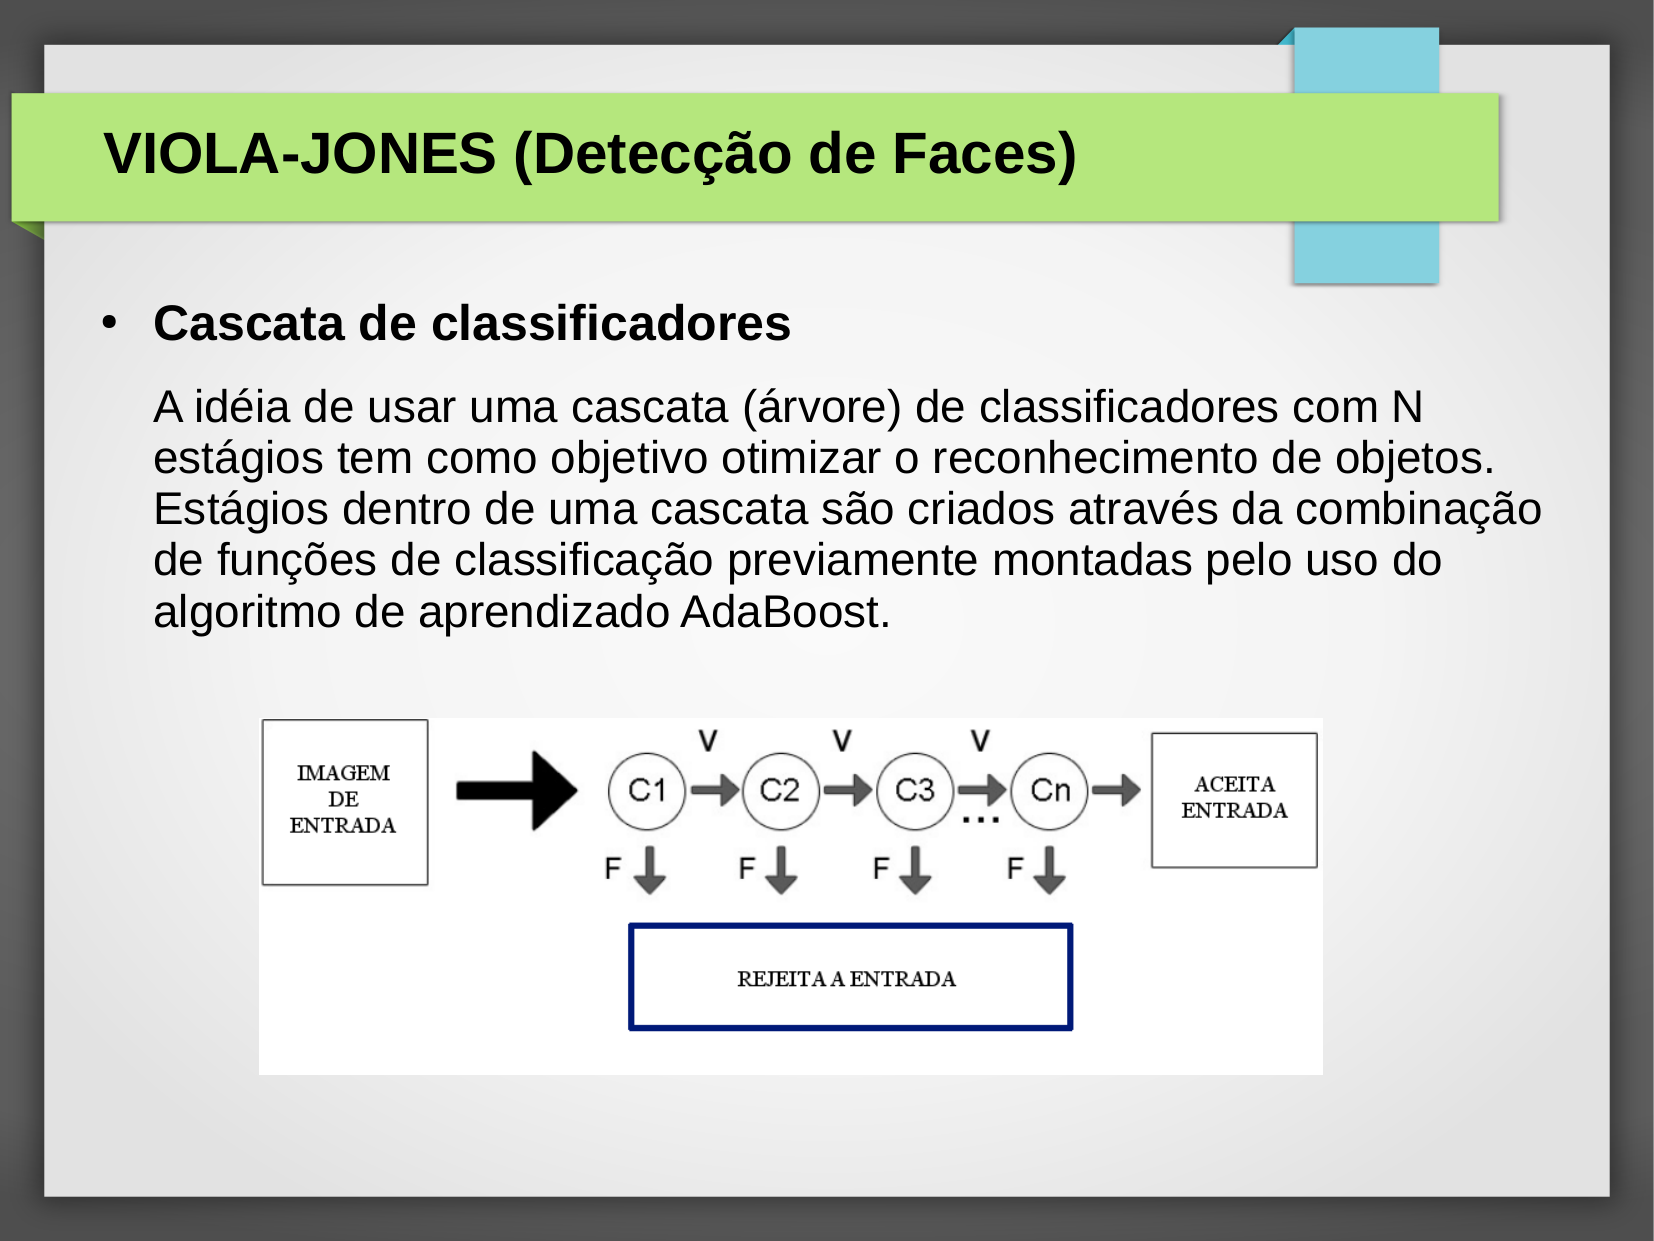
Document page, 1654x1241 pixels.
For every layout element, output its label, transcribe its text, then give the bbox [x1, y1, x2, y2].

picture [0, 0, 1654, 1241]
list Cascata de classificadores A idéia de usar uma cascata (árvore) de classificadores com N estágios tem como objetivo otimizar o reconhecimento de objetos. Estágios dentro de uma cascata são criados através da combinação de funções de classificação previamente montadas pelo uso do algoritmo de aprendizado AdaBoost. [82, 295, 1571, 1015]
title VIOLA-JONES (Detecção de Faces) [82, 94, 1264, 213]
